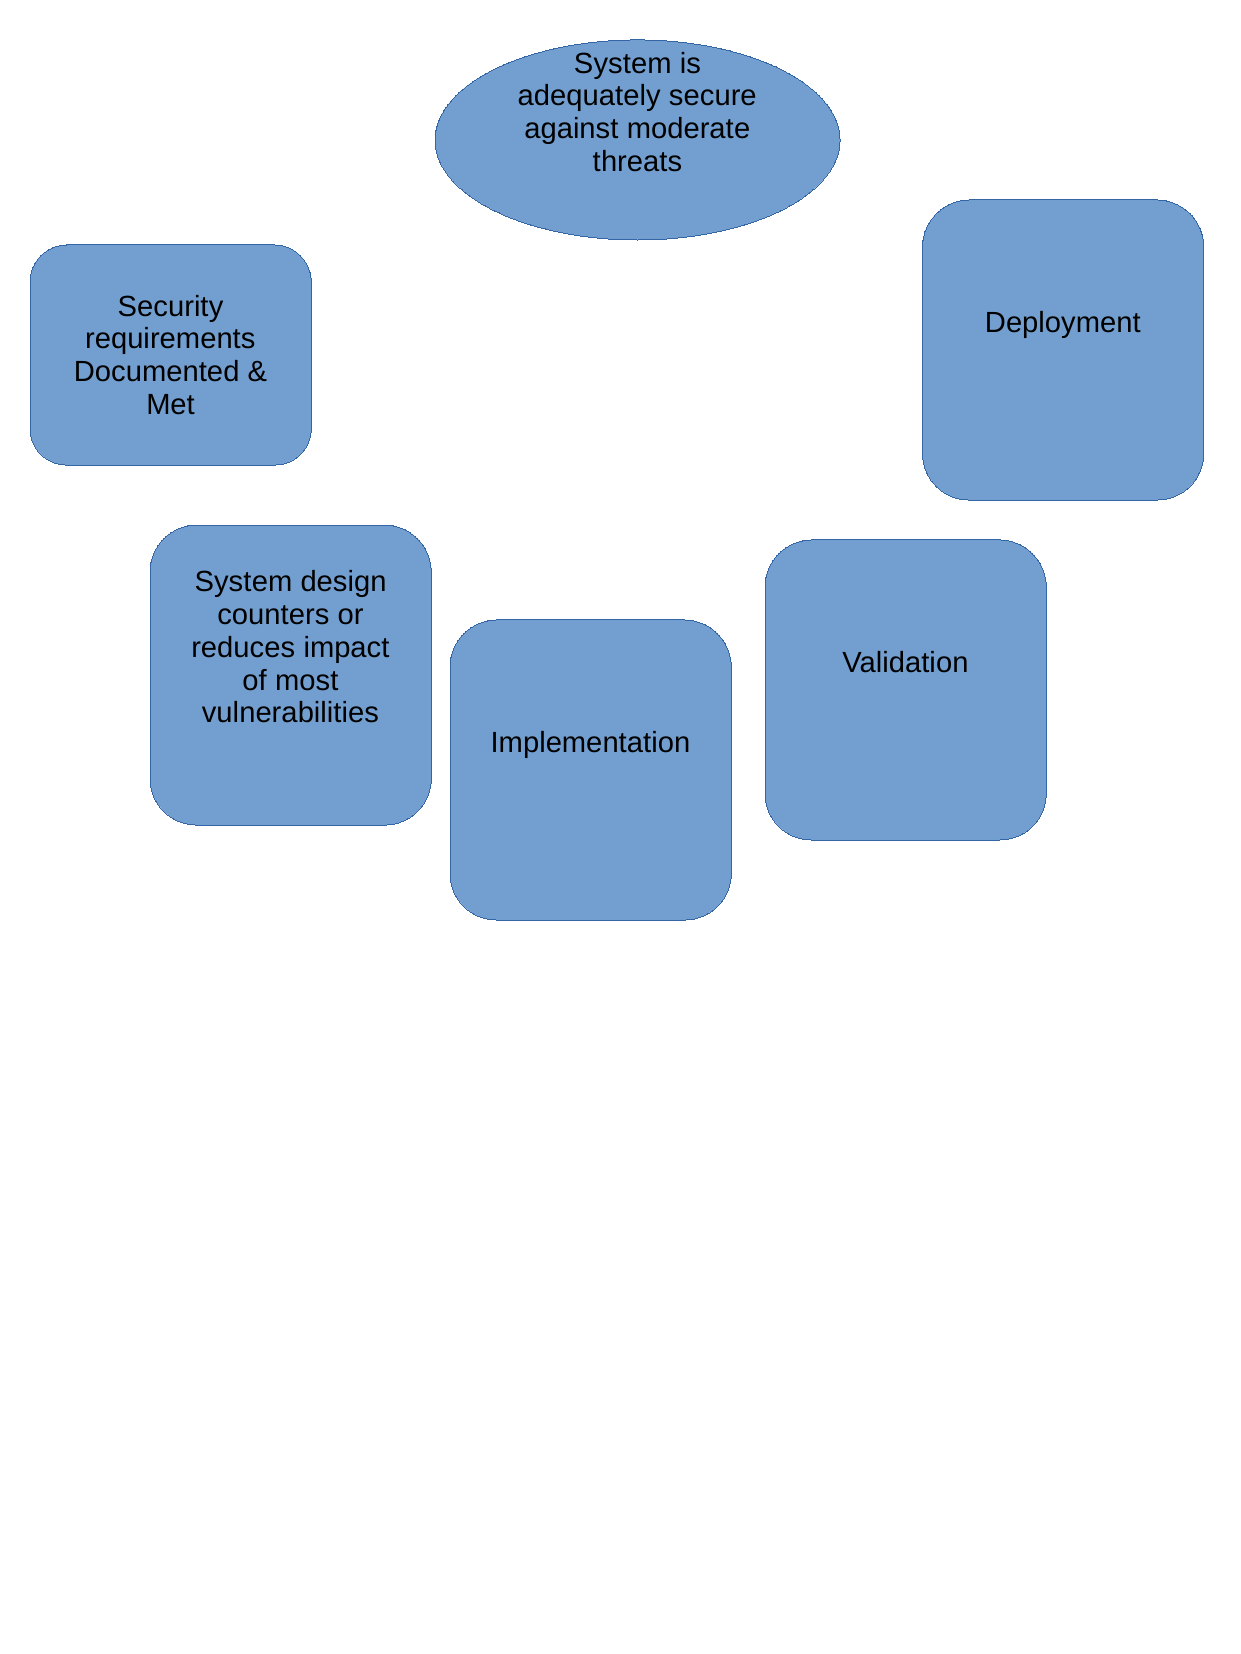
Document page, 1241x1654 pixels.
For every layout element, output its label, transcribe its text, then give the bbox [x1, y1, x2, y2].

text_box System is adequately secure against moderate threats [435, 39, 841, 241]
text_box Validation [765, 539, 1047, 841]
text_box System design counters or reduces impact of most vulnerabilities [150, 525, 432, 826]
text_box Security requirements Documented & Met [30, 244, 312, 466]
text_box Deployment [922, 199, 1204, 501]
text_box Implementation [450, 619, 732, 921]
